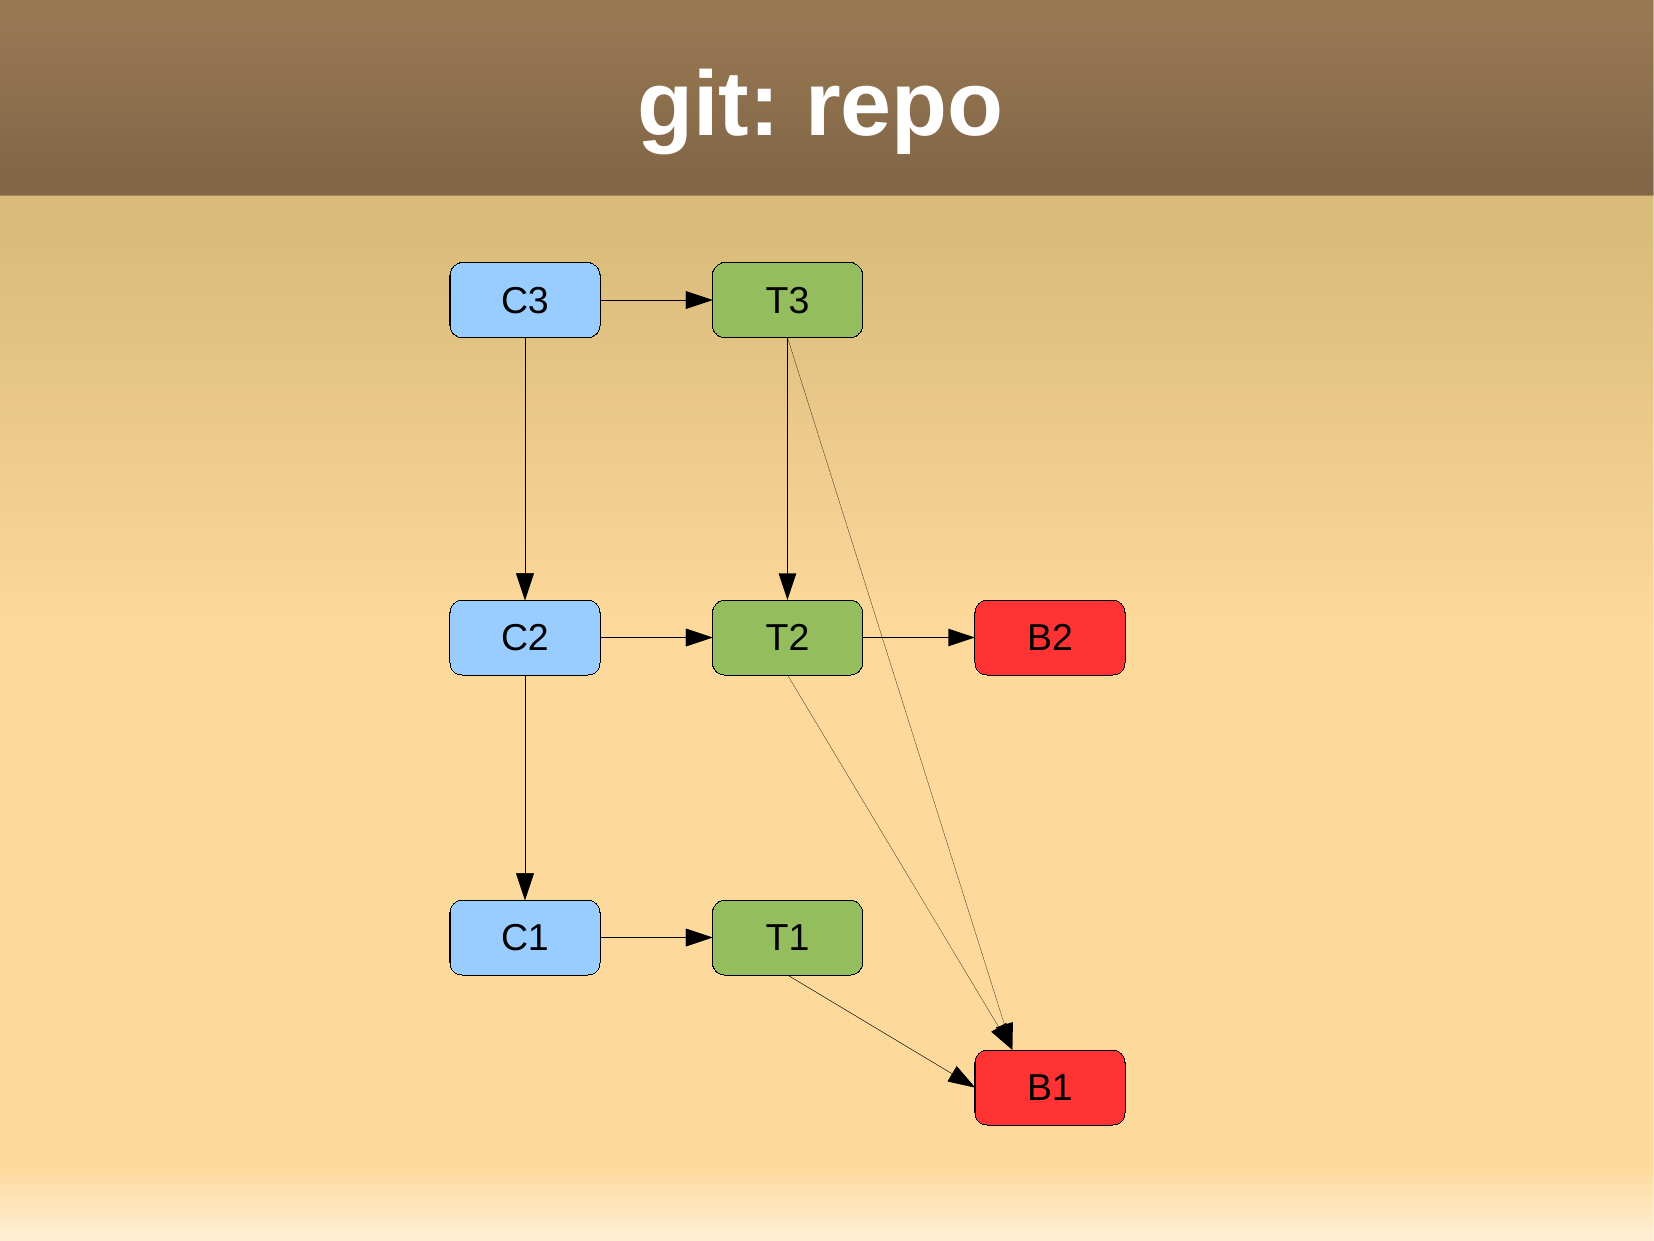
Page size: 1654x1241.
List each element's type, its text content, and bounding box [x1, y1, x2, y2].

text_box C3 [450, 262, 601, 338]
text_box C2 [449, 600, 601, 676]
text_box B2 [974, 600, 1126, 676]
text_box B1 [975, 1050, 1126, 1126]
picture [0, 0, 1654, 1241]
title git: repo [76, 7, 1565, 200]
text_box T1 [712, 900, 863, 976]
text_box C1 [450, 900, 601, 976]
text_box T3 [712, 262, 863, 338]
text_box T2 [712, 600, 863, 676]
